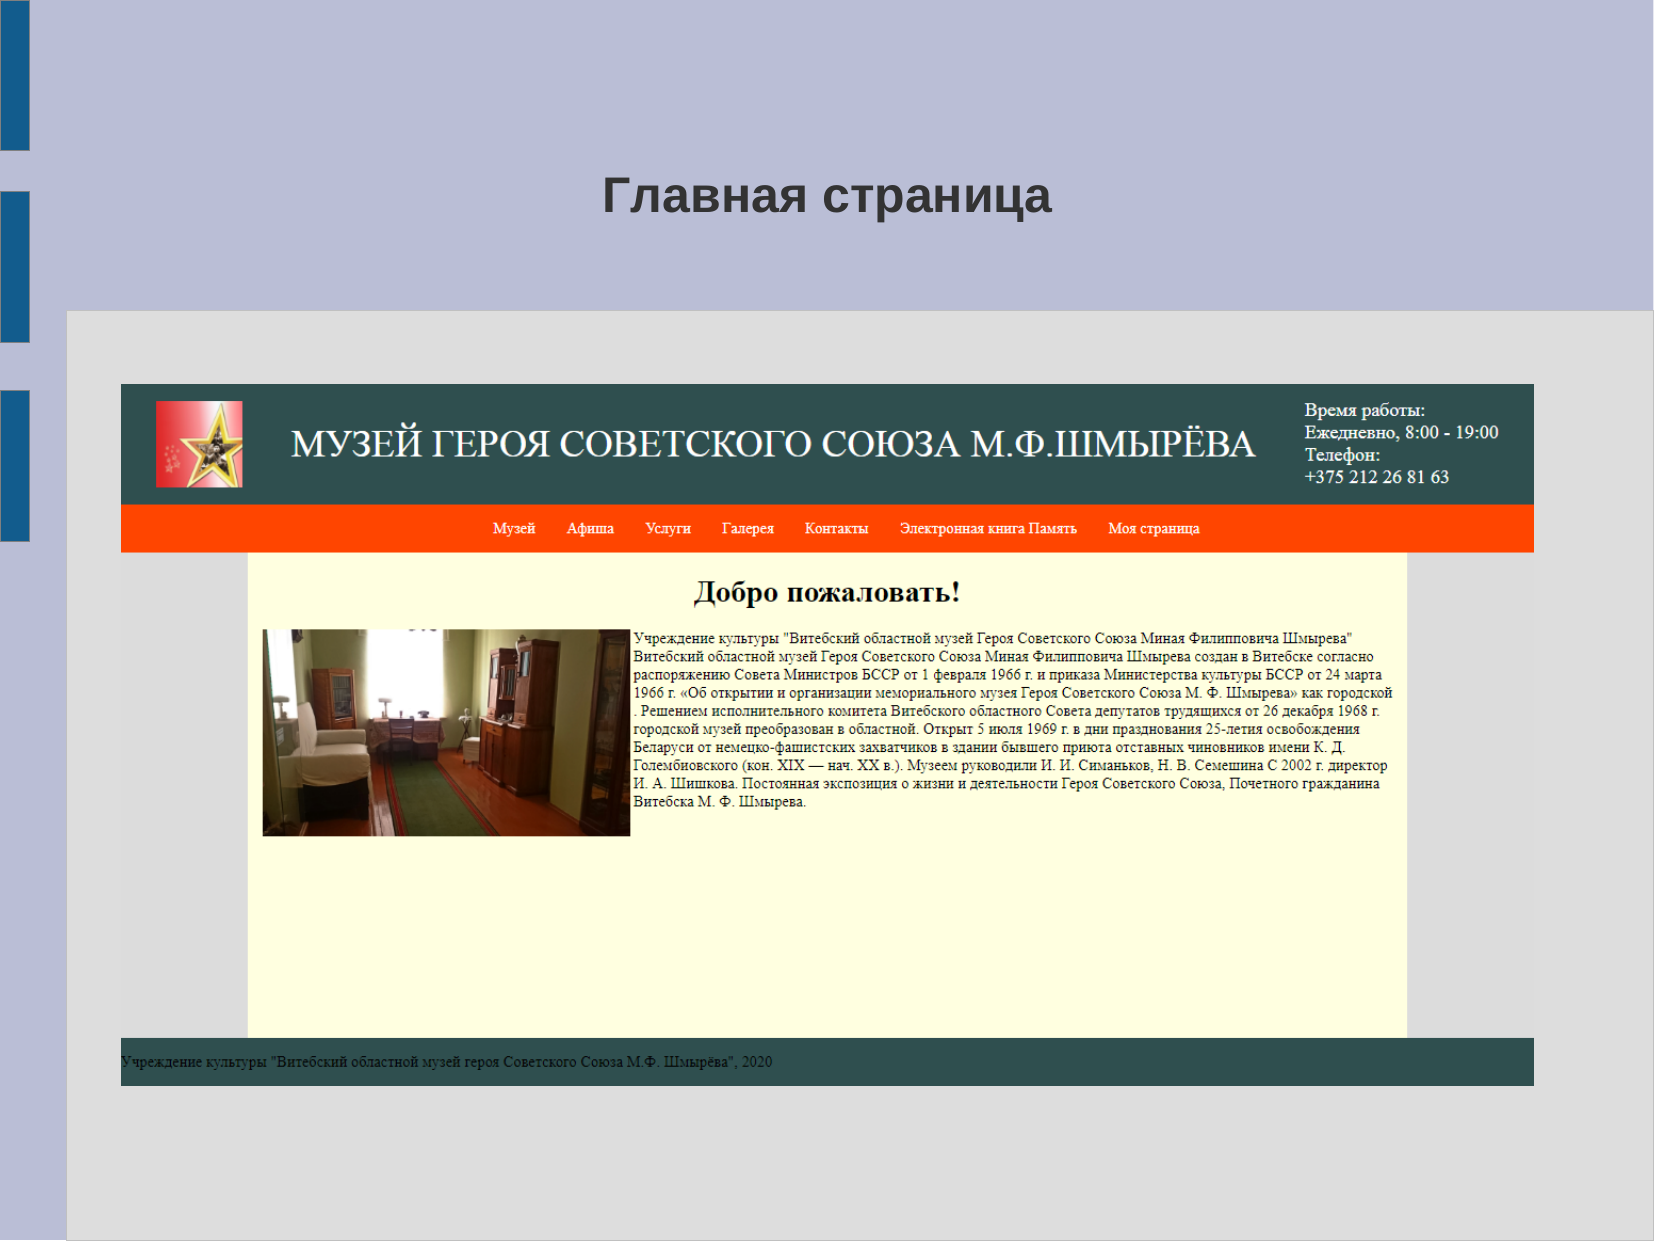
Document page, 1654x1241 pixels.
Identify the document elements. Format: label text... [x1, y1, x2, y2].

picture [121, 384, 1534, 1086]
title Главная страница [121, 91, 1534, 299]
